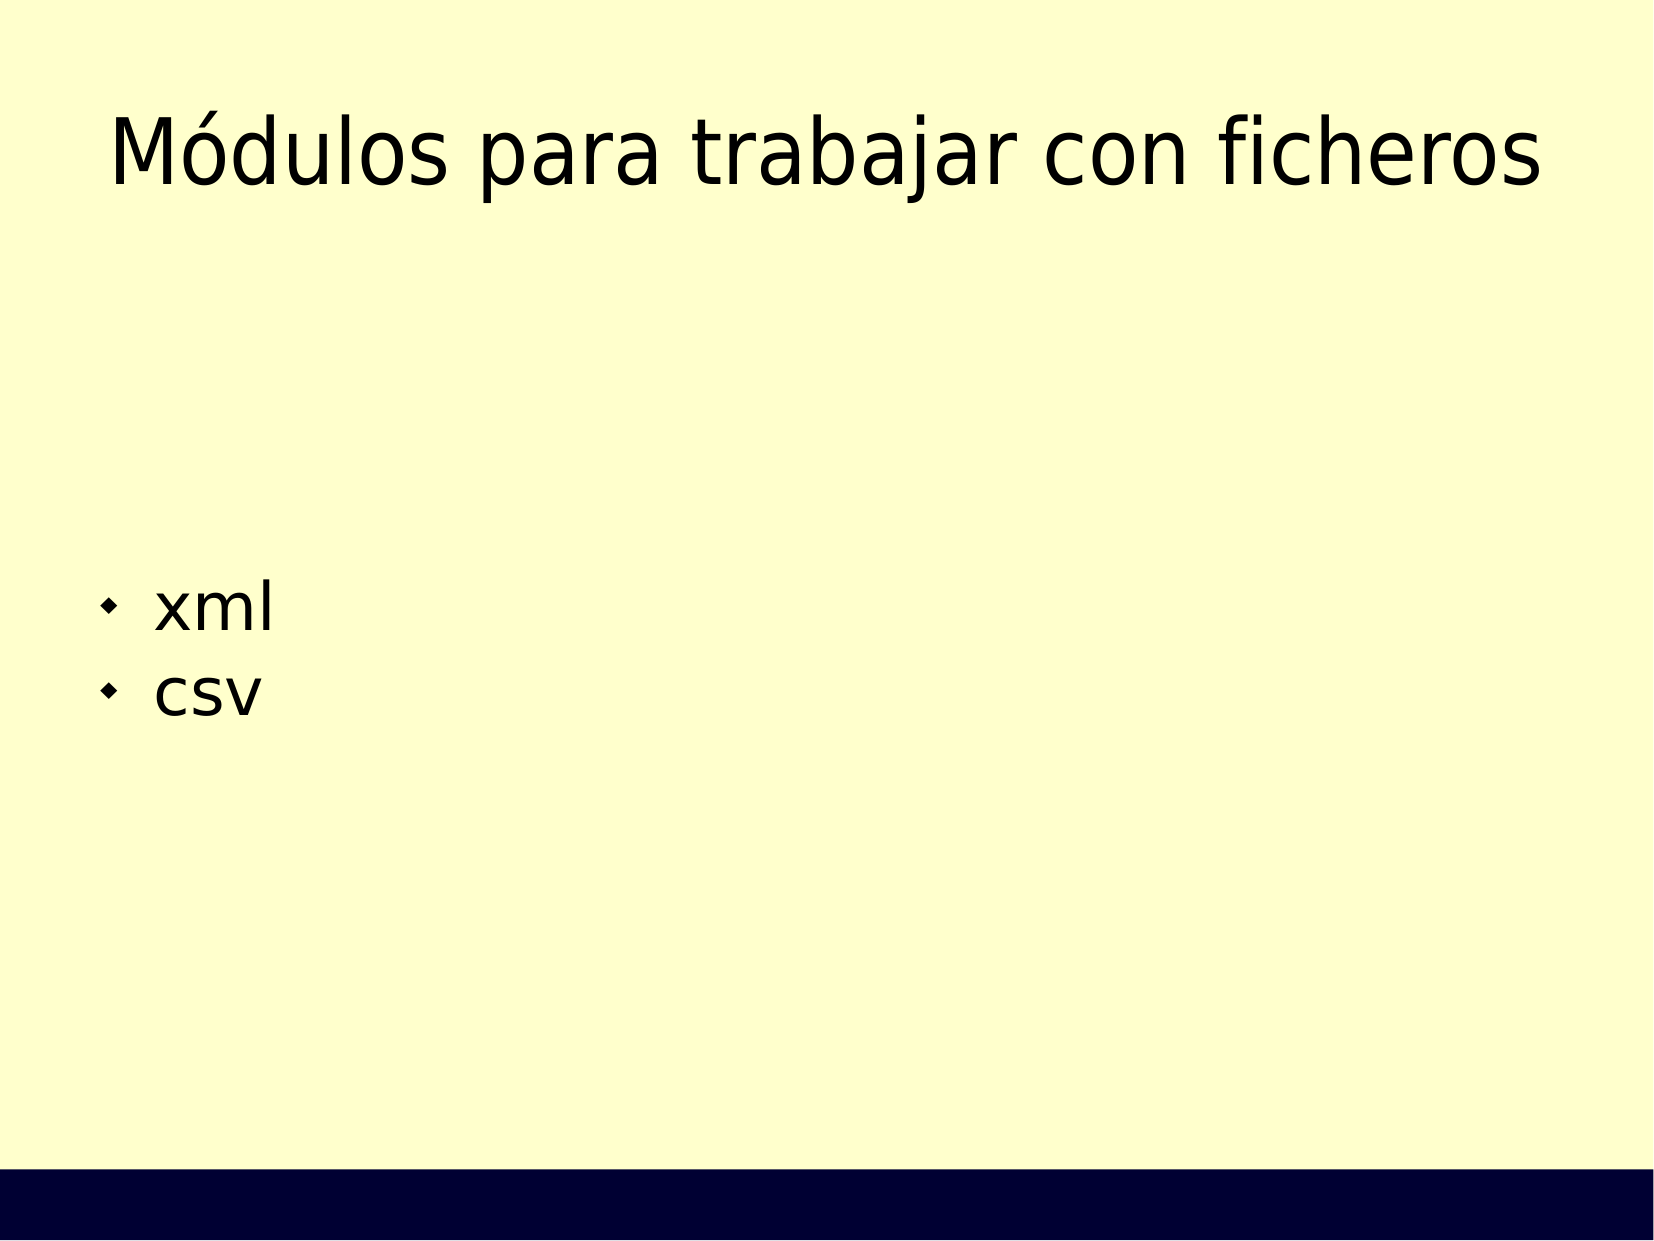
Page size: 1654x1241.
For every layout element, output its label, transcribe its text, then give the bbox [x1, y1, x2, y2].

title Módulos para trabajar con ficheros [82, 49, 1571, 257]
list xml csv [82, 290, 1538, 1010]
